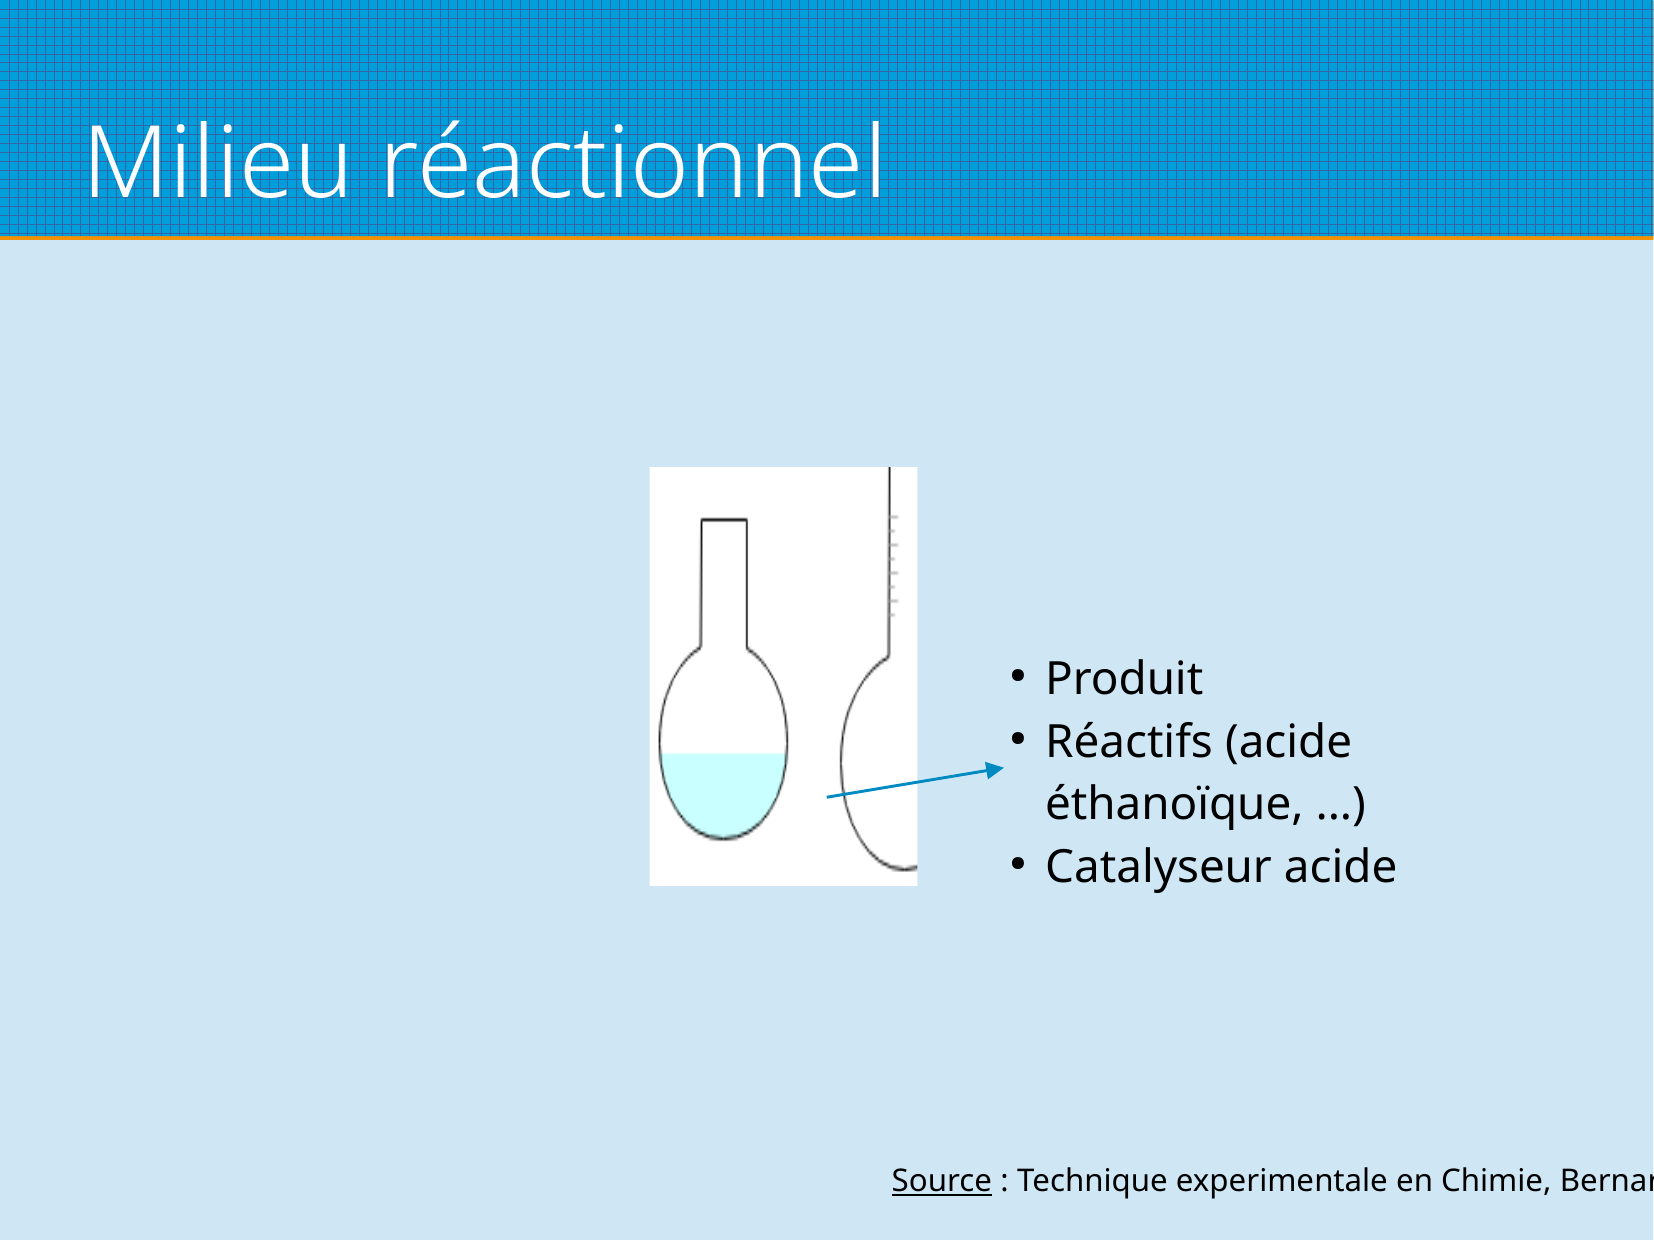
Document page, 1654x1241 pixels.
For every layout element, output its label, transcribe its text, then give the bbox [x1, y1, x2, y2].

title Milieu réactionnel [82, 19, 1571, 227]
text_box Source : Technique experimentale en Chimie, Bernard [885, 1134, 1654, 1225]
picture [649, 467, 918, 886]
text_box Produit Réactifs (acide éthanoïque, ...) Catalyseur acide [1003, 649, 1654, 892]
